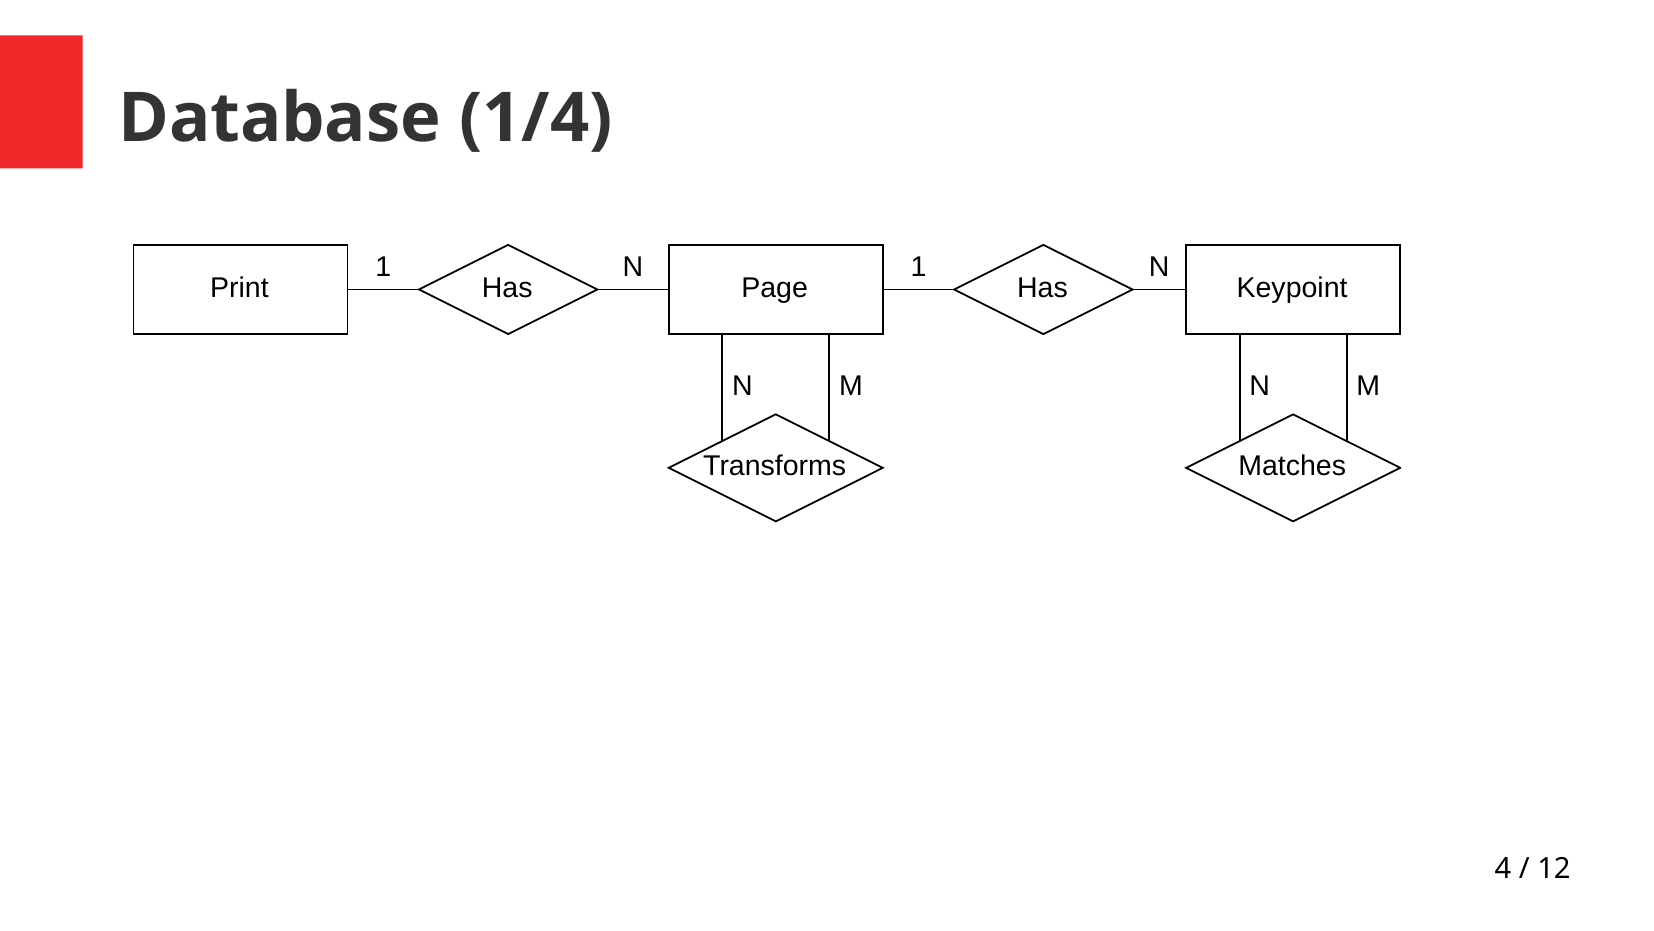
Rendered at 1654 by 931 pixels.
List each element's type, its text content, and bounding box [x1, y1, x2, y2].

picture [129, 241, 1405, 526]
title Database (1/4) [118, 37, 1571, 193]
